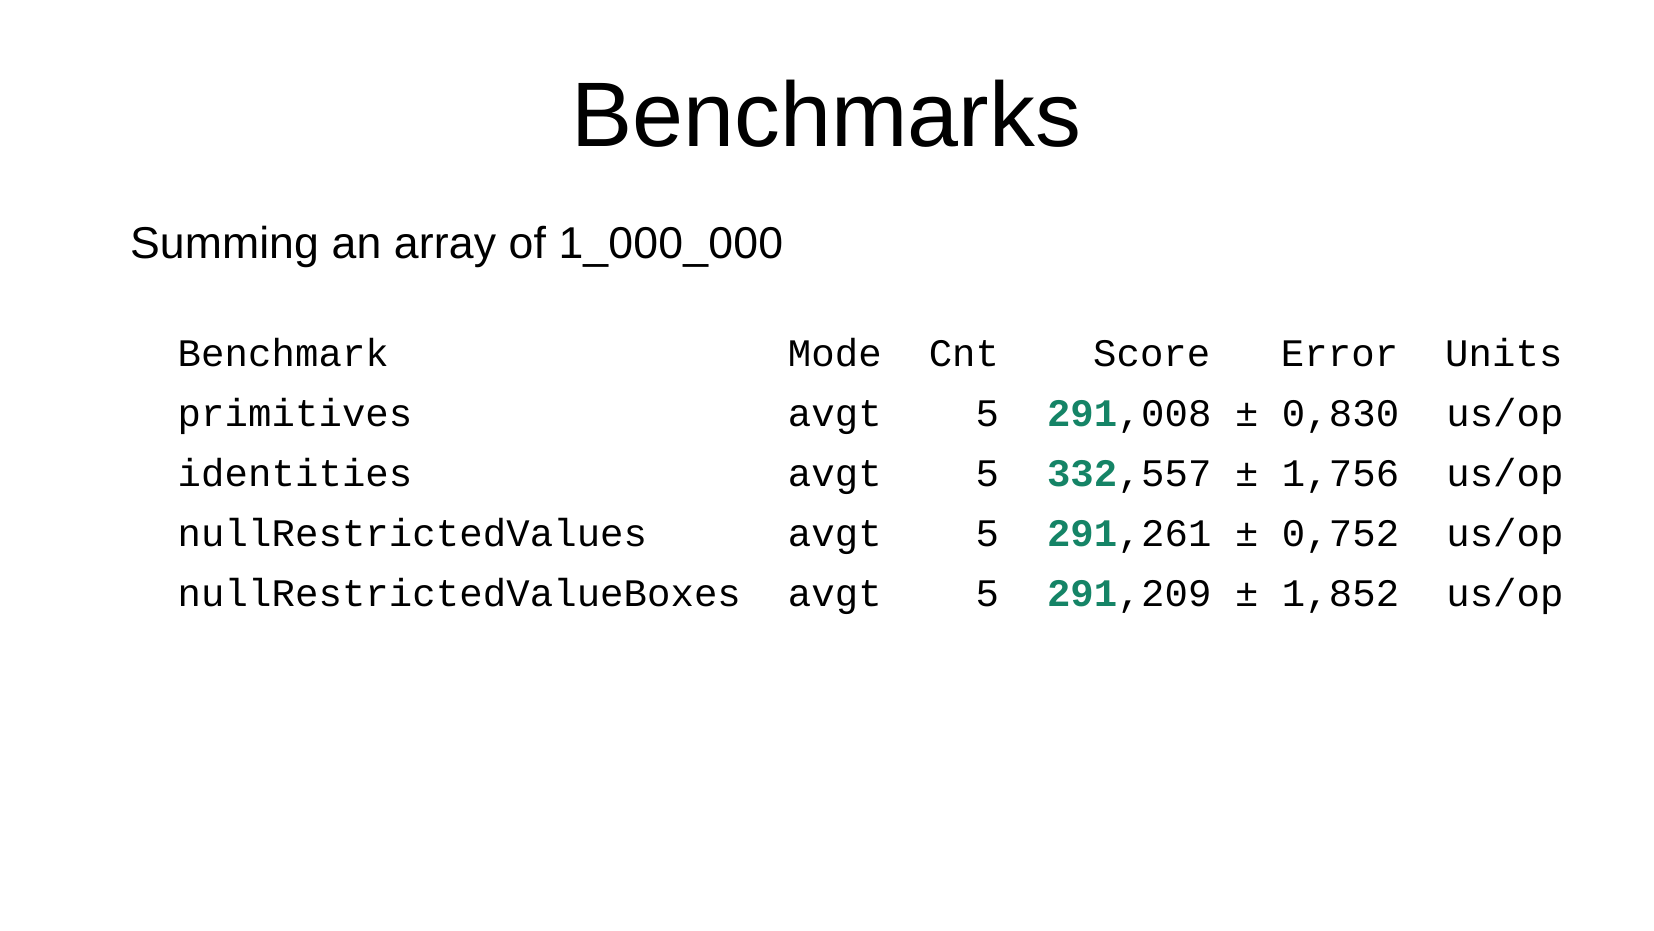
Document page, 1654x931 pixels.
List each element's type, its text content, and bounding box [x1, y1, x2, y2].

title Benchmarks [82, 37, 1571, 193]
list Summing an array of 1_000_000 Benchmark Mode Cnt Score Error Units primitives avgt 5 291,008 ± 0,830 us/op identities avgt 5 332,557 ± 1,756 us/op nullRestrictedValues avgt 5 291,261 ± 0,752 us/op nullRestrictedValueBoxes avgt 5 291,209 ± 1,852 us/op [82, 217, 1571, 758]
